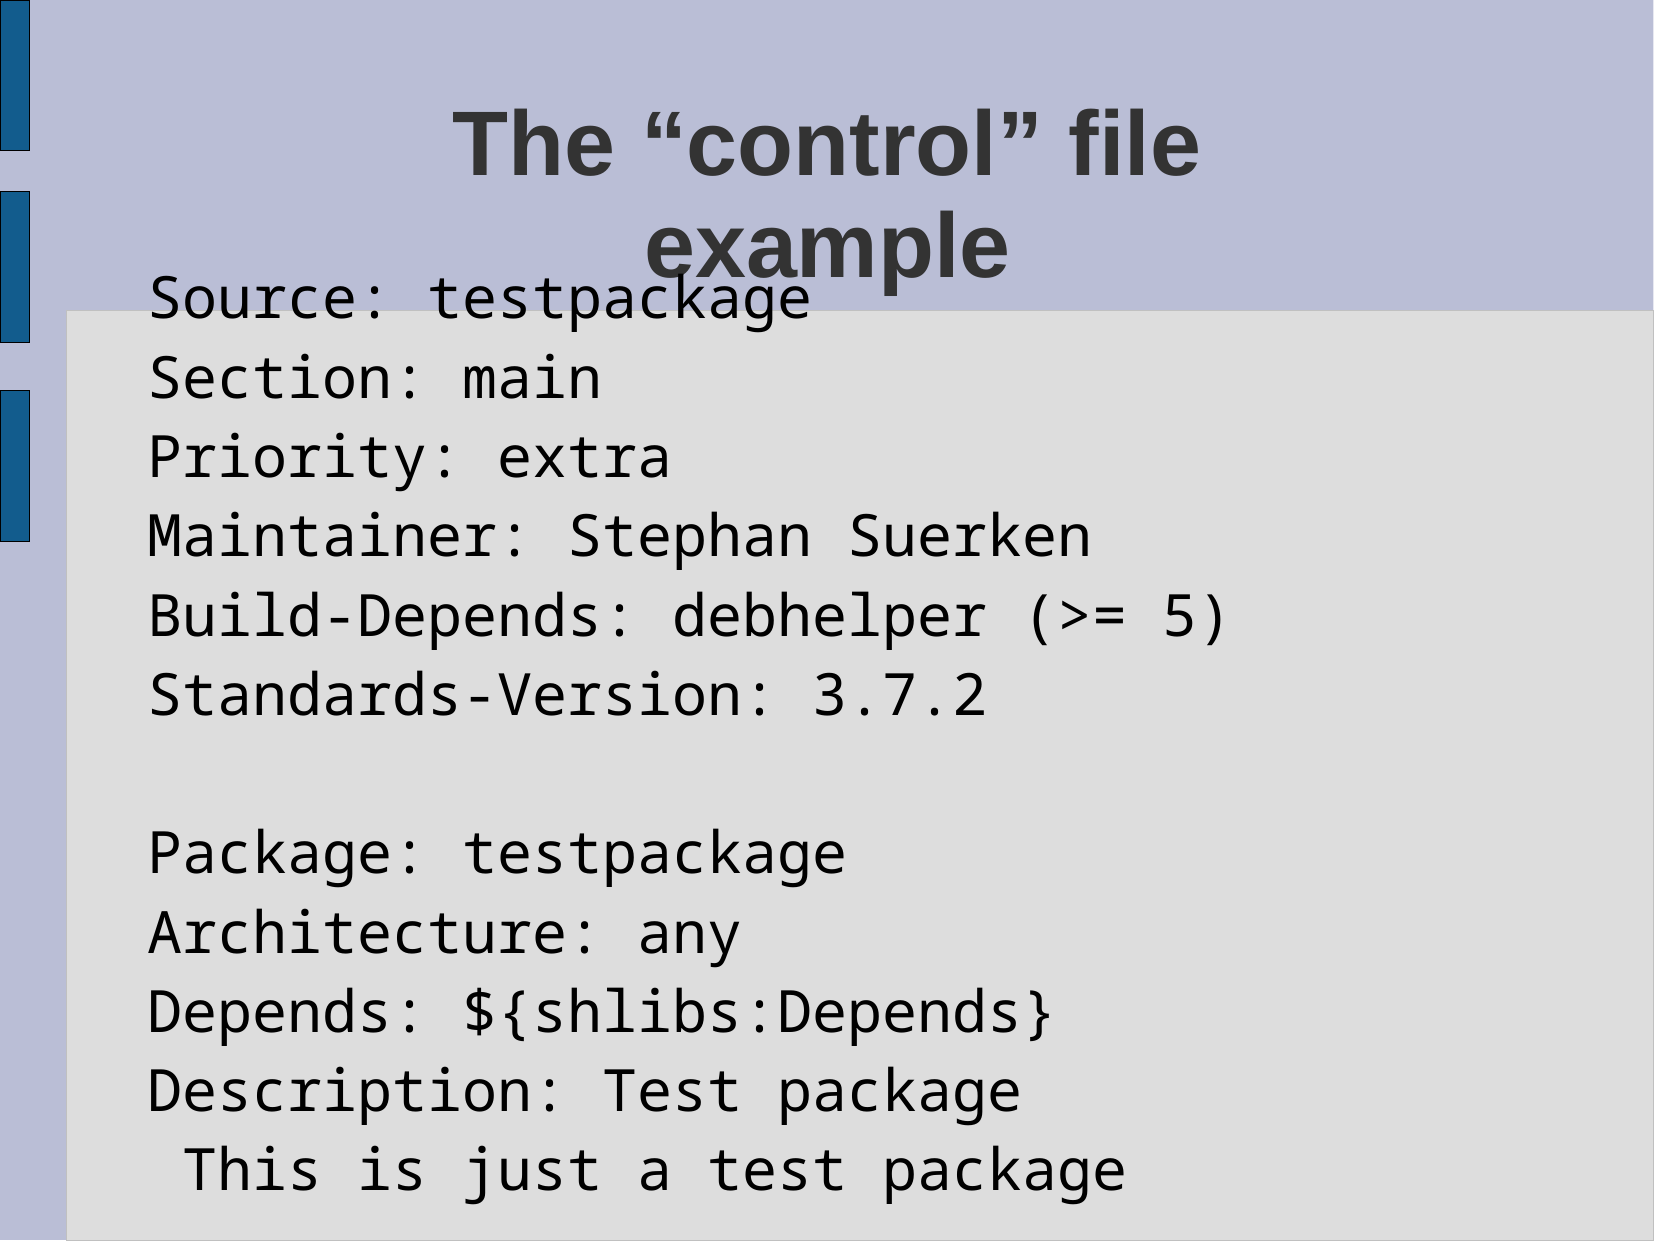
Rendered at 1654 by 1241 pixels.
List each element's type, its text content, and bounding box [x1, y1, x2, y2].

subtitle Source: testpackage Section: main Priority: extra Maintainer: Stephan Suerken Build-Depends: debhelper (>= 5) Standards-Version: 3.7.2 Package: testpackage Architecture: any Depends: ${shlibs:Depends} Description: Test package This is just a test package [147, 333, 1560, 1211]
title The “control” file example [121, 91, 1534, 299]
